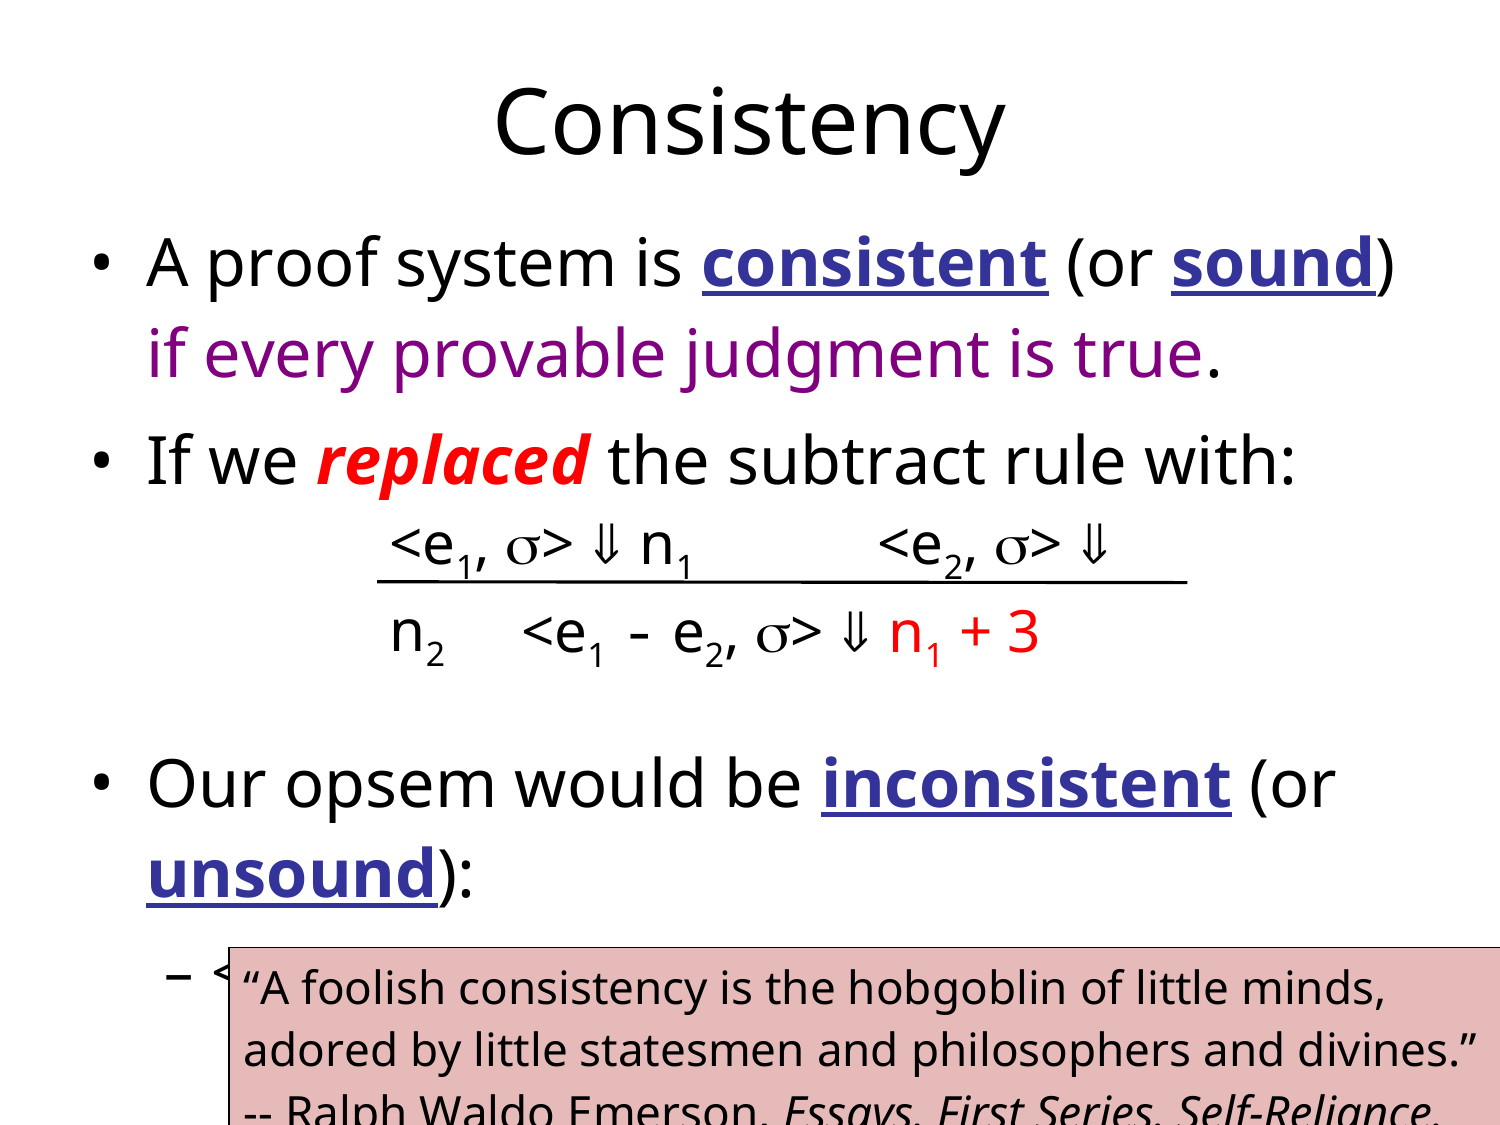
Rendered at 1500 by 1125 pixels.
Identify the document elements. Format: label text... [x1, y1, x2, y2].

text_box <e1, >  n1 <e2, >  n2 [375, 495, 1188, 684]
title Consistency [75, 24, 1426, 207]
text_box “A foolish consistency is the hobgoblin of little minds, adored by little statesmen and philosophers and divines.” -- Ralph Waldo Emerson, Essays. First Series. Self-Reliance. [229, 947, 1500, 1125]
list A proof system is consistent (or sound) if every provable judgment is true. If we replaced the subtract rule with: Our opsem would be inconsistent (or unsound): <6-1, >  9 -- false but provable [75, 207, 1426, 1013]
